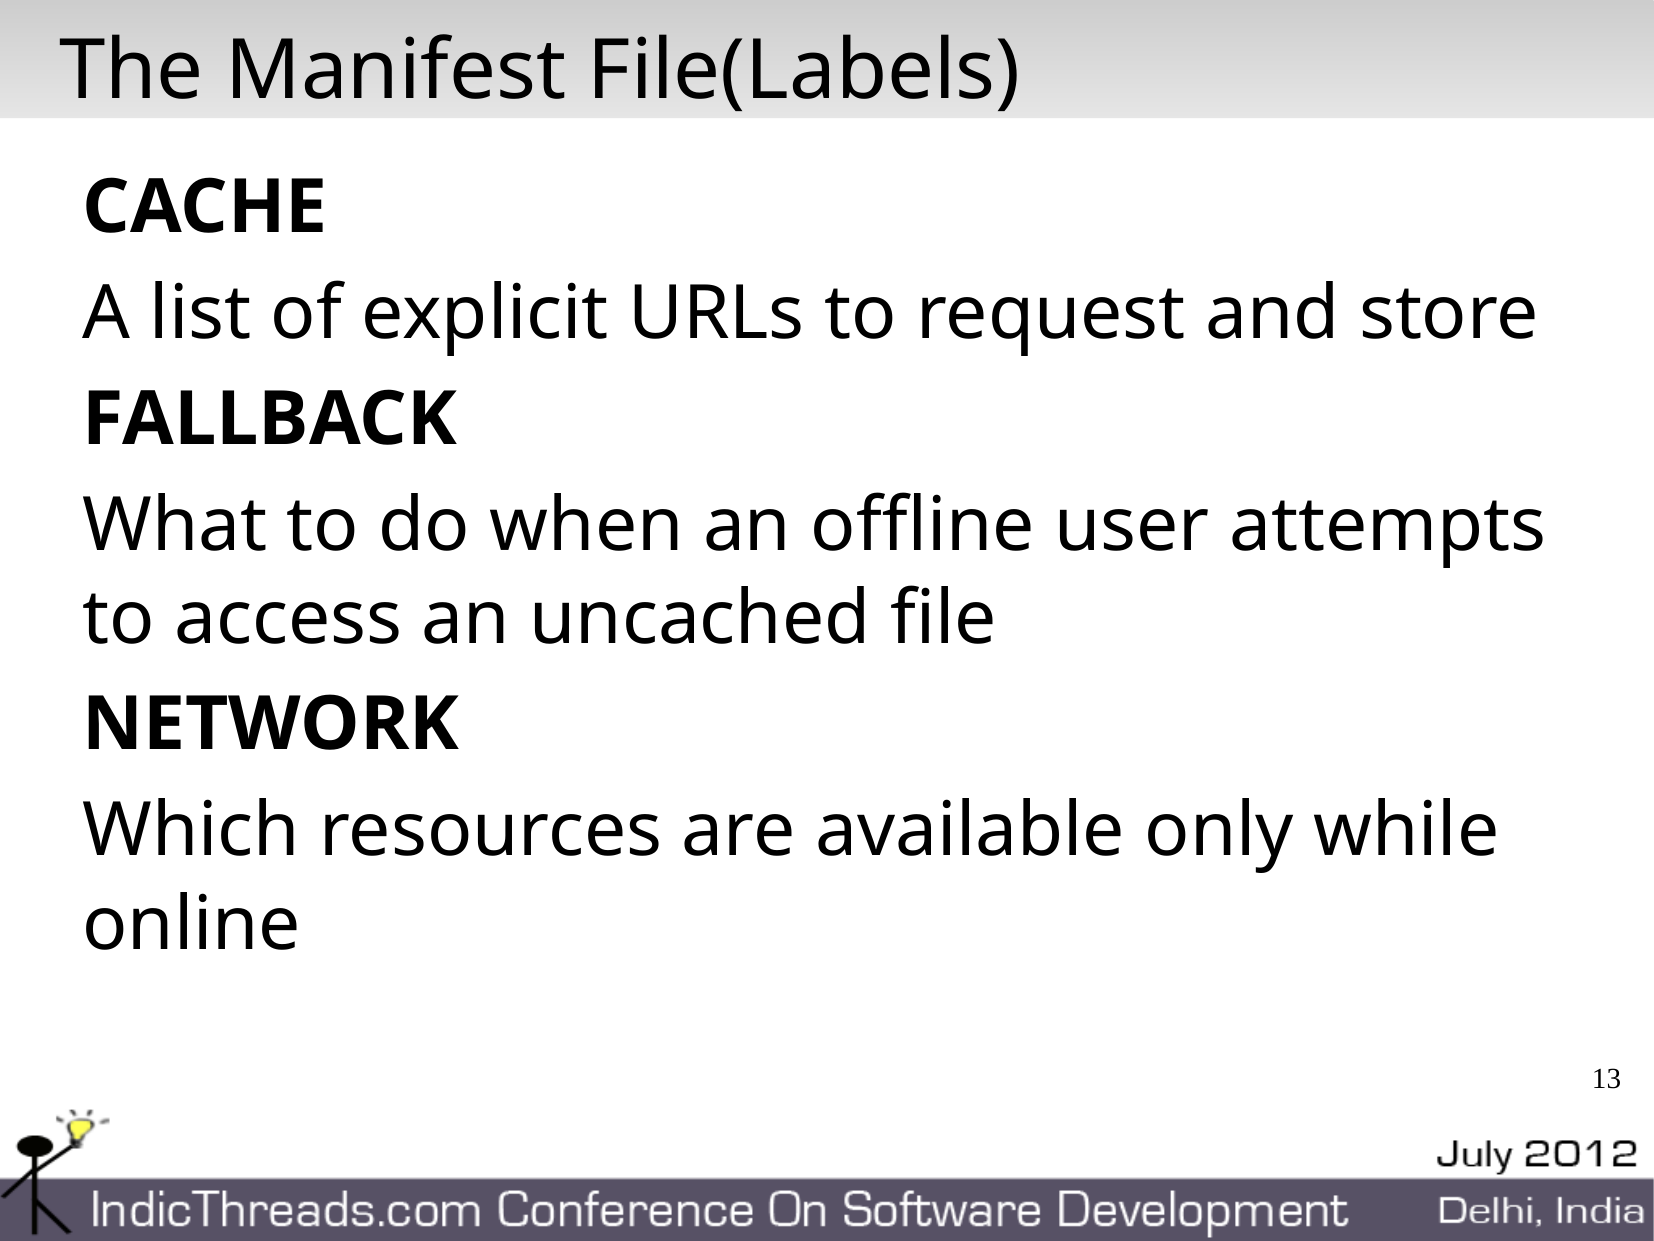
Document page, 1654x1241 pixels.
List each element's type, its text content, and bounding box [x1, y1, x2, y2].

picture [0, 118, 1654, 1241]
list CACHE A list of explicit URLs to request and store FALLBACK What to do when an offline user attempts to access an uncached file NETWORK Which resources are available only while online [59, 153, 1592, 1096]
title The Manifest File(Labels) [59, 11, 1592, 116]
